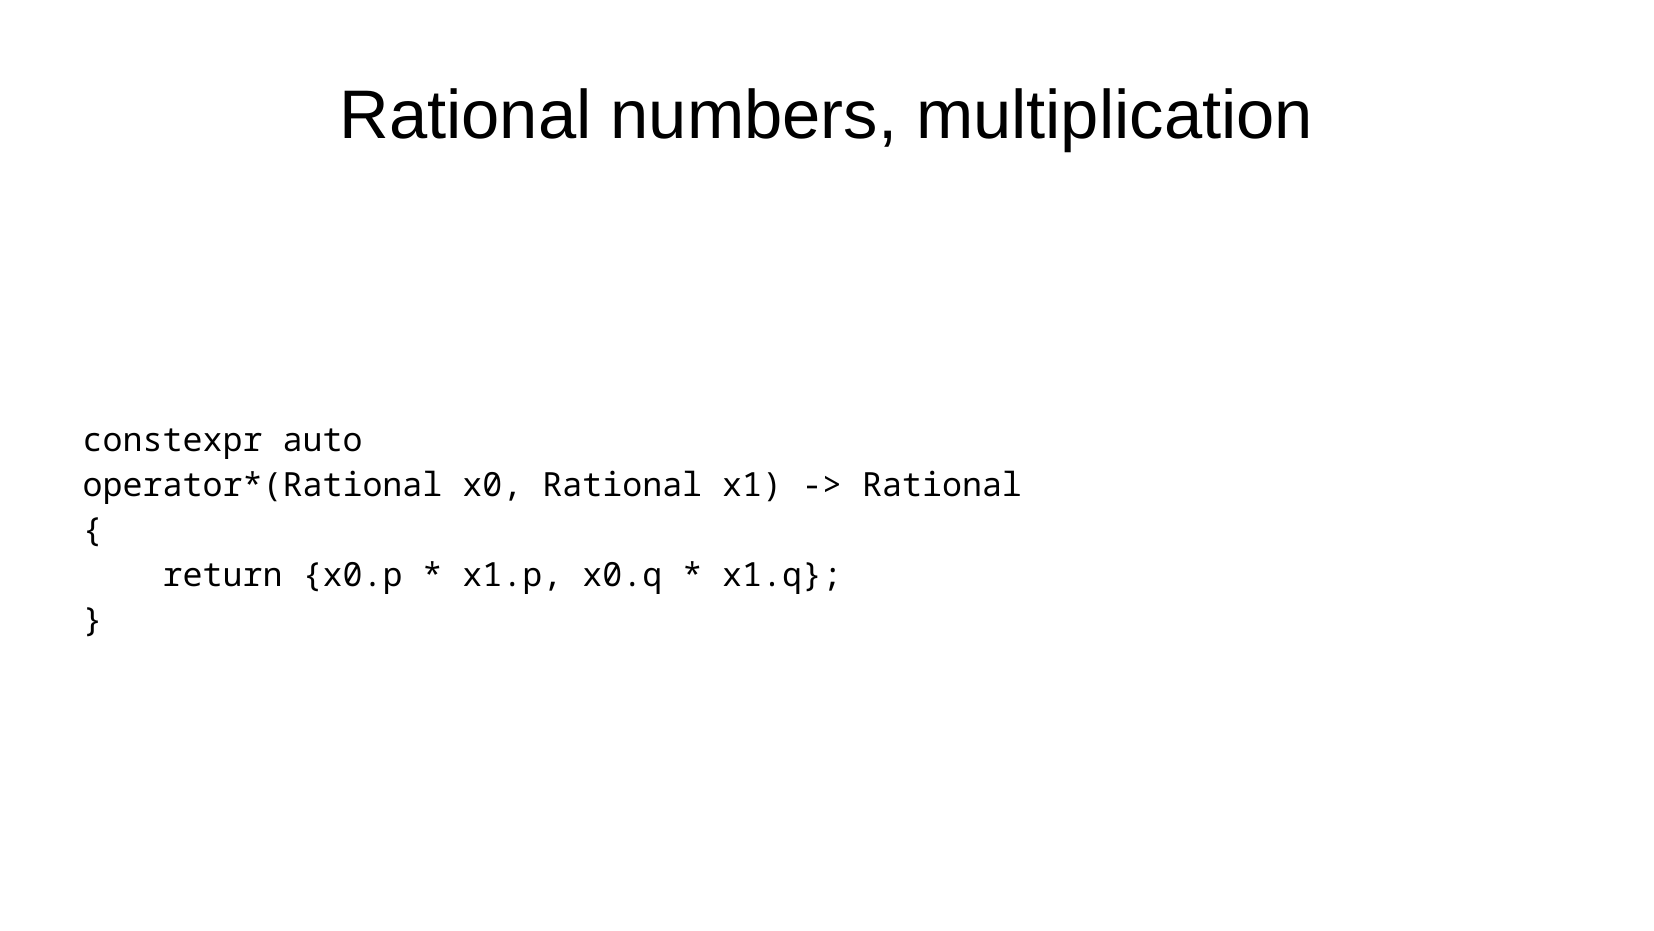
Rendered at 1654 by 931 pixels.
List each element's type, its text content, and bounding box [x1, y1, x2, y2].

subtitle constexpr auto operator*(Rational x0, Rational x1) -> Rational { return {x0.p * x1.p, x0.q * x1.q}; } [82, 193, 1571, 731]
title Rational numbers, multiplication [82, 37, 1571, 193]
